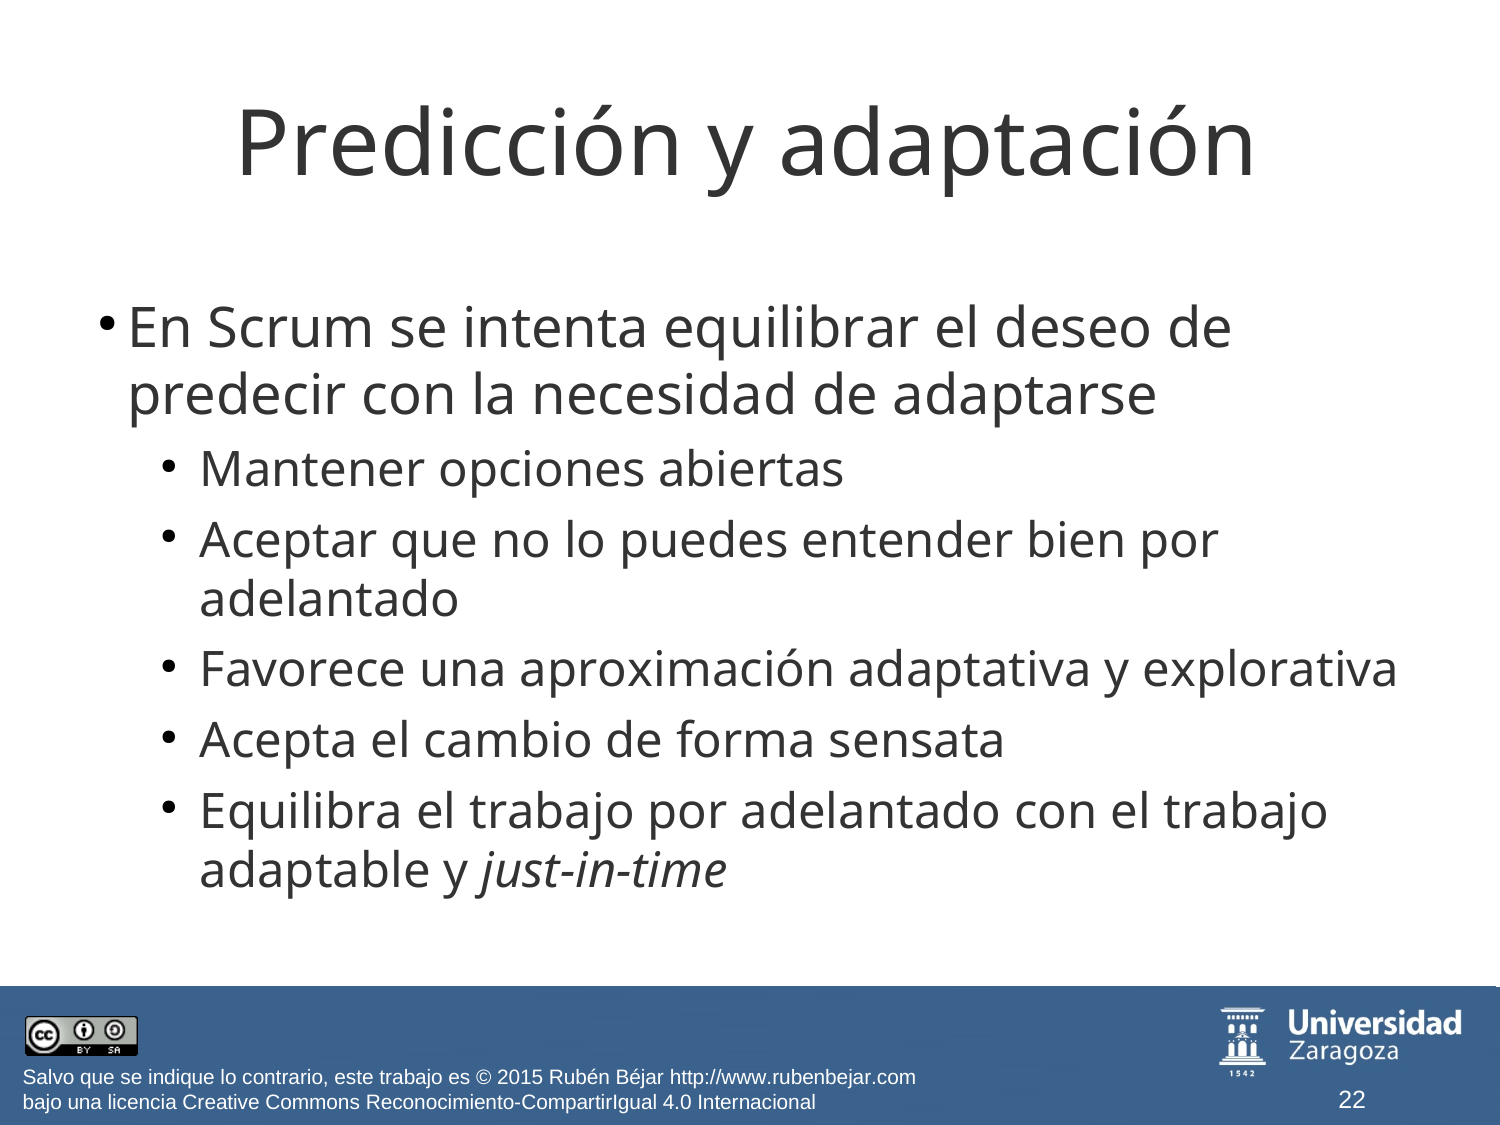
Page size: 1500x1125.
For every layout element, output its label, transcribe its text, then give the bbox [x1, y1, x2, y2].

picture [0, 986, 1500, 1125]
title Predicción y adaptación [74, 21, 1420, 257]
list En Scrum se intenta equilibrar el deseo de predecir con la necesidad de adaptarse Mantener opciones abiertas Aceptar que no lo puedes entender bien por adelantado Favorece una aproximación adaptativa y explorativa Acepta el cambio de forma sensata Equilibra el trabajo por adelantado con el trabajo adaptable y just-in-time [82, 283, 1418, 957]
